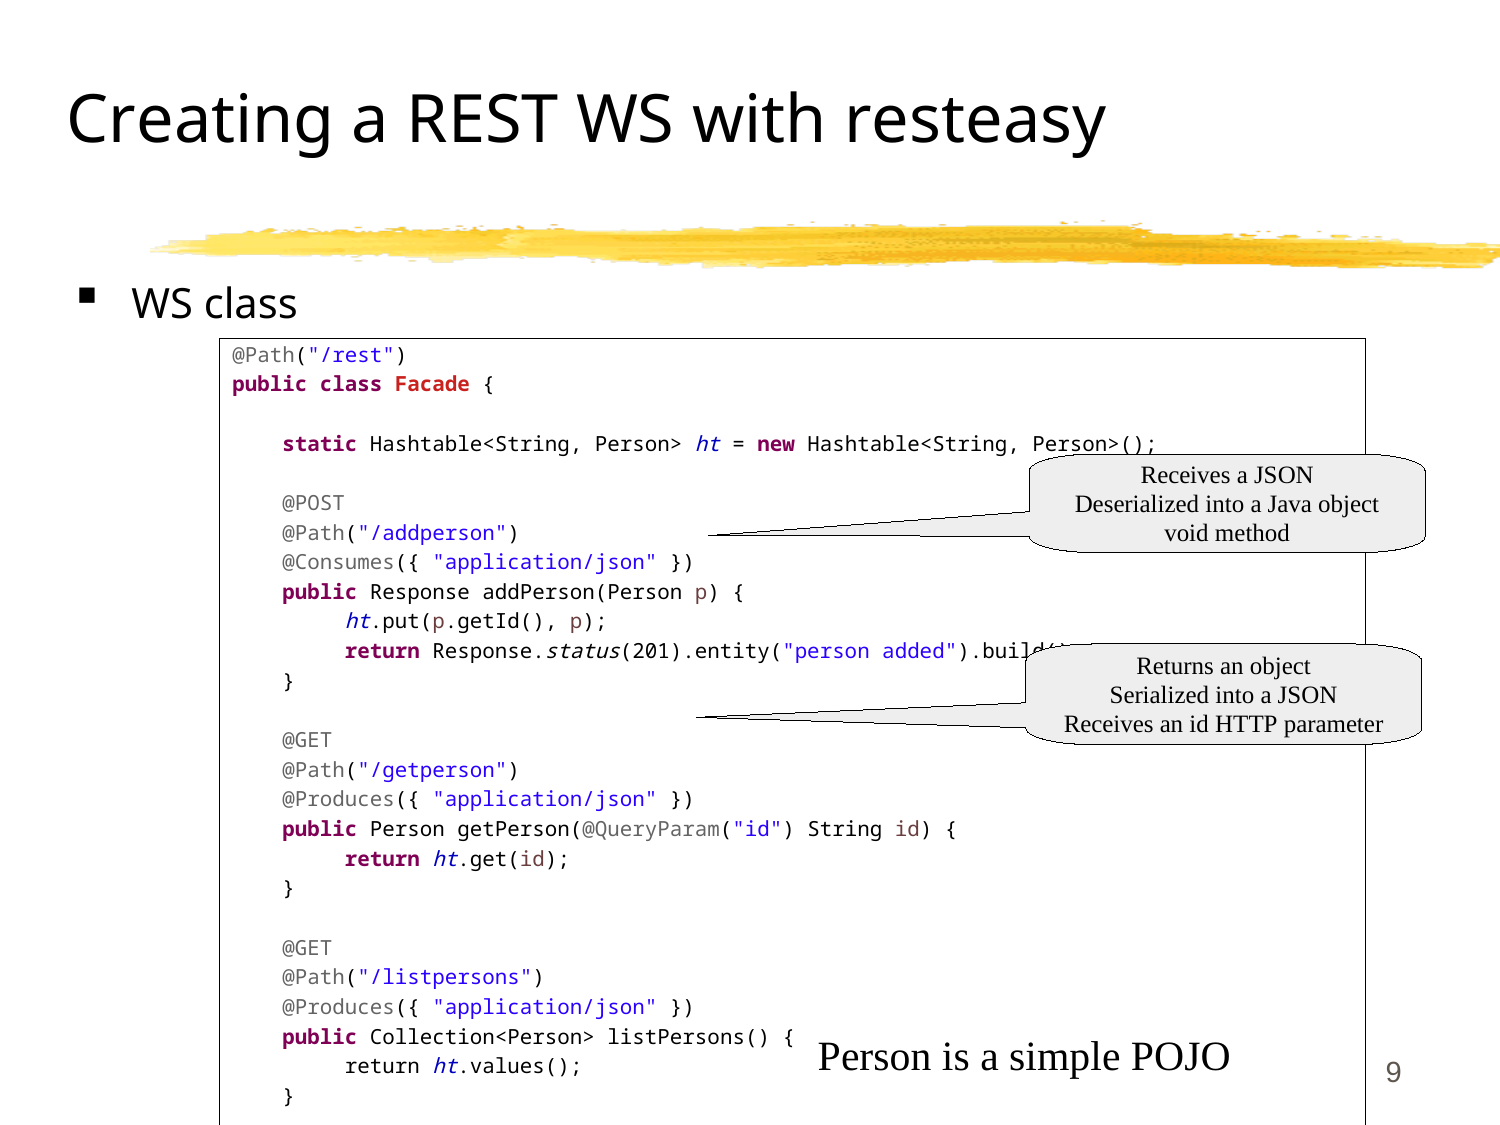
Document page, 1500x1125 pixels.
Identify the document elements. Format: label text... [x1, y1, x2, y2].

text_box Returns an object Serialized into a JSON Receives an id HTTP parameter [696, 643, 1422, 745]
text_box Receives a JSON Deserialized into a Java object void method [708, 454, 1426, 553]
picture [150, 215, 1500, 279]
list WS class [75, 273, 347, 337]
title Creating a REST WS with resteasy [66, 13, 1342, 225]
text_box @Path("/rest") public class Facade { static Hashtable<String, Person> ht = new Hashtable<String, Person>(); @POST @Path("/addperson") @Consumes({ "application/json" }) public Response addPerson(Person p) { ht.put(p.getId(), p); return Response.status(201).entity("person added").build(); } @GET @Path("/getperson") @Produces({ "application/json" }) public Person getPerson(@QueryParam("id") String id) { return ht.get(id); } @GET @Path("/listpersons") @Produces({ "application/json" }) public Collection<Person> listPersons() { return ht.values(); } } [219, 338, 1366, 1095]
text_box Person is a simple POJO [817, 1031, 1422, 1080]
